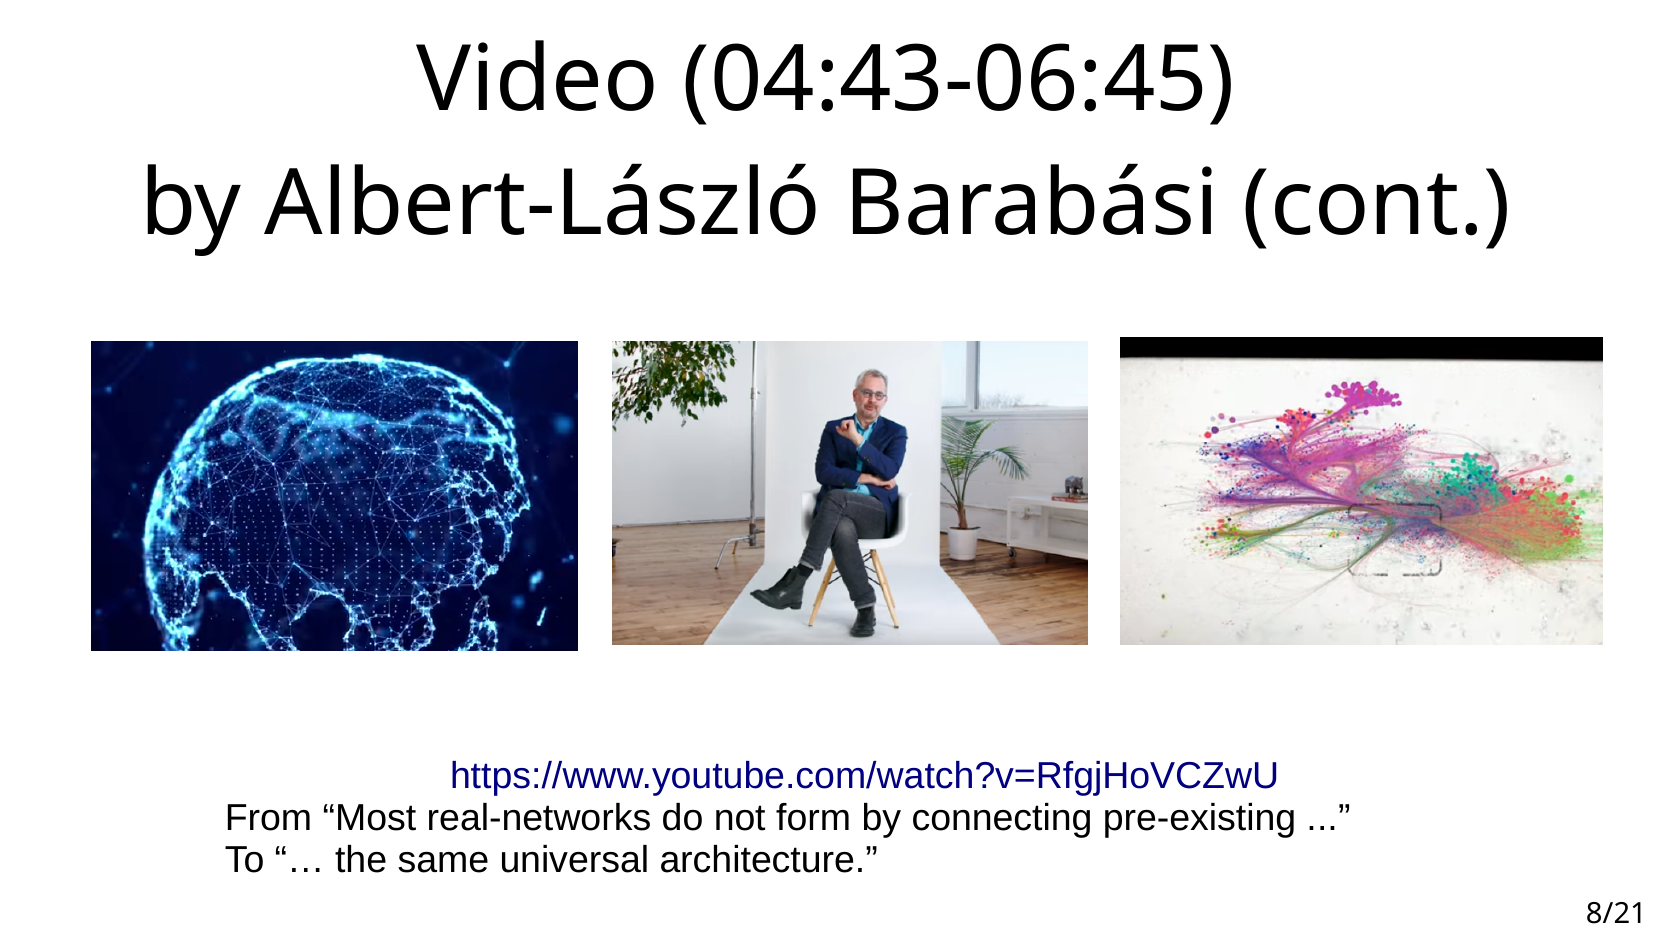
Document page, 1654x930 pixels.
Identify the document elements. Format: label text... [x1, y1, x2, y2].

picture [612, 341, 1088, 645]
text_box https://www.youtube.com/watch?v=RfgjHoVCZwU From “Most real-networks do not form by connecting pre-existing ...” To “… the same universal architecture.” [210, 747, 1531, 930]
title Video (04:43-06:45) by Albert-László Barabási (cont.) [82, 7, 1571, 266]
picture [1120, 337, 1603, 645]
picture [91, 341, 578, 651]
